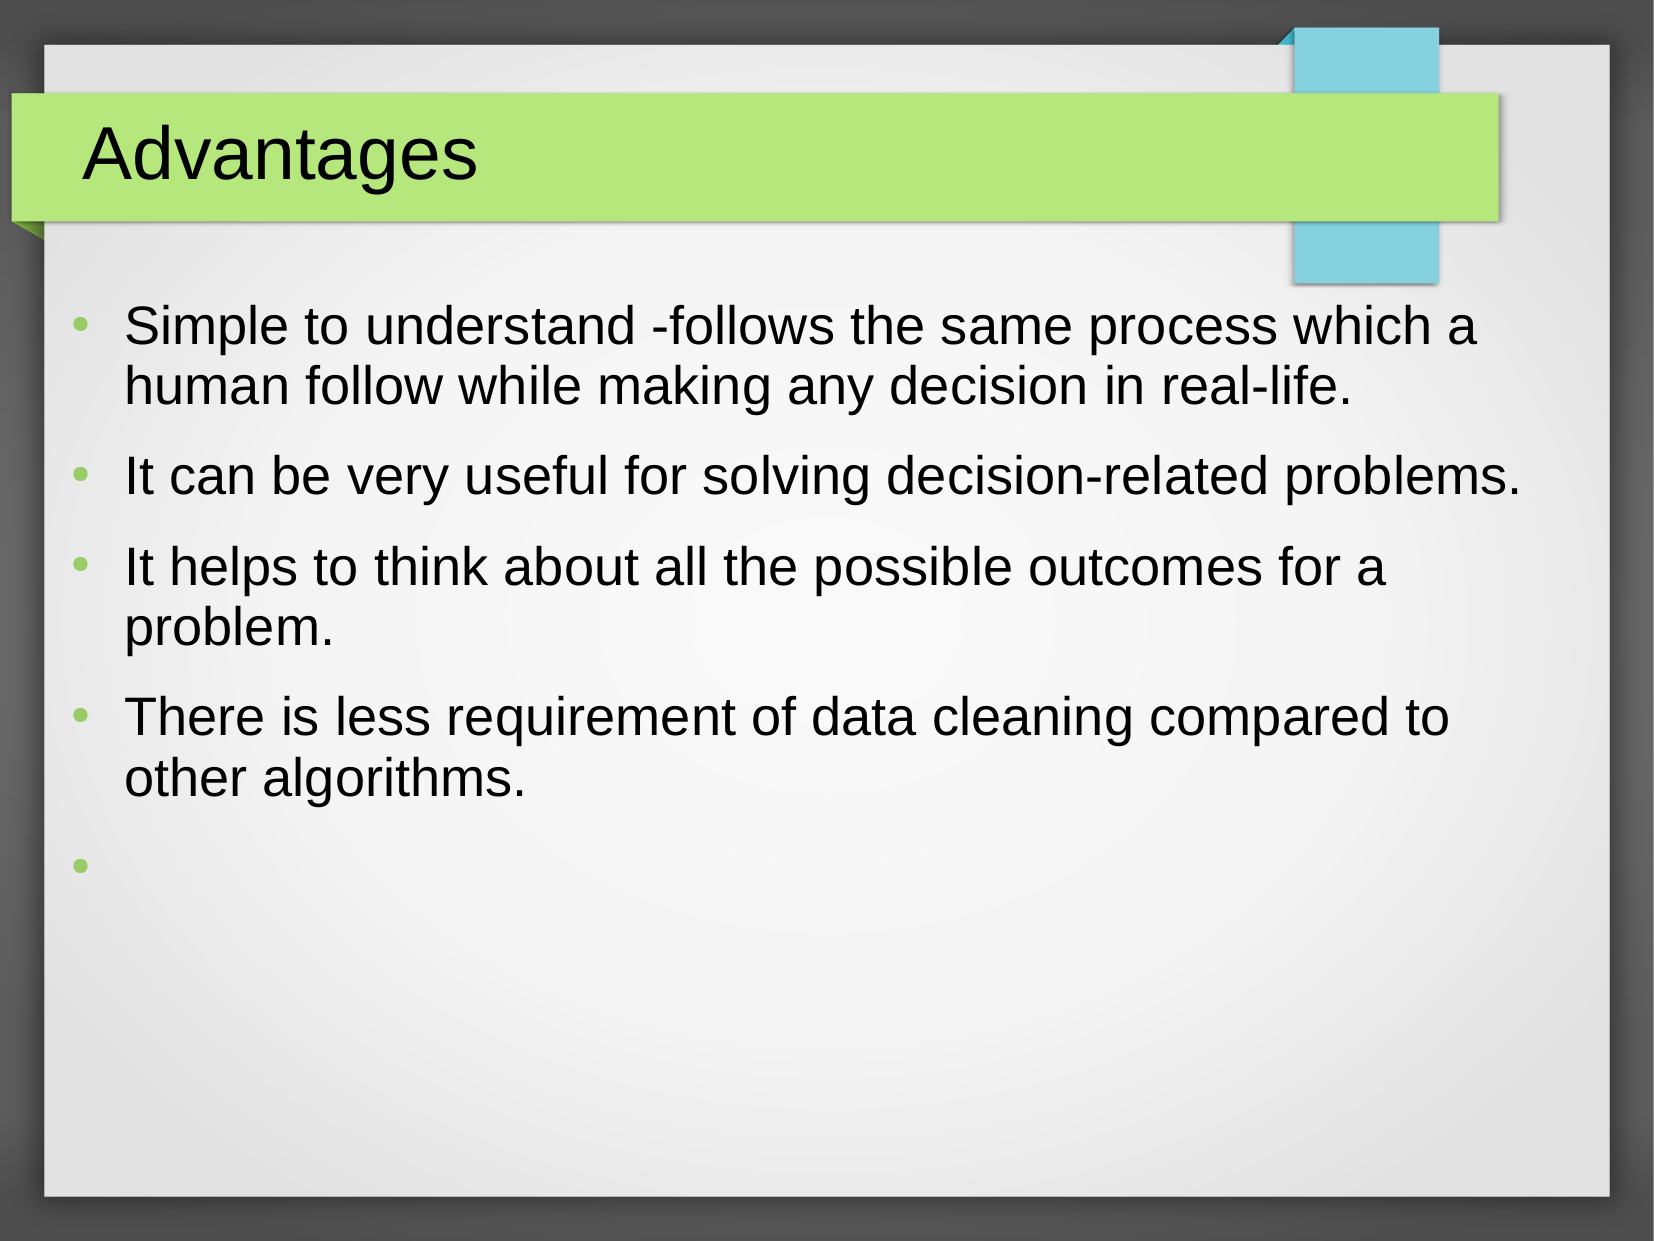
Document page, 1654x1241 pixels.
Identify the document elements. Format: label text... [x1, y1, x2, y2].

title Advantages [82, 94, 1264, 213]
picture [0, 0, 1654, 1241]
list Simple to understand -follows the same process which a human follow while making any decision in real-life. It can be very useful for solving decision-related problems. It helps to think about all the possible outcomes for a problem. There is less requirement of data cleaning compared to other algorithms. [53, 295, 1577, 1205]
